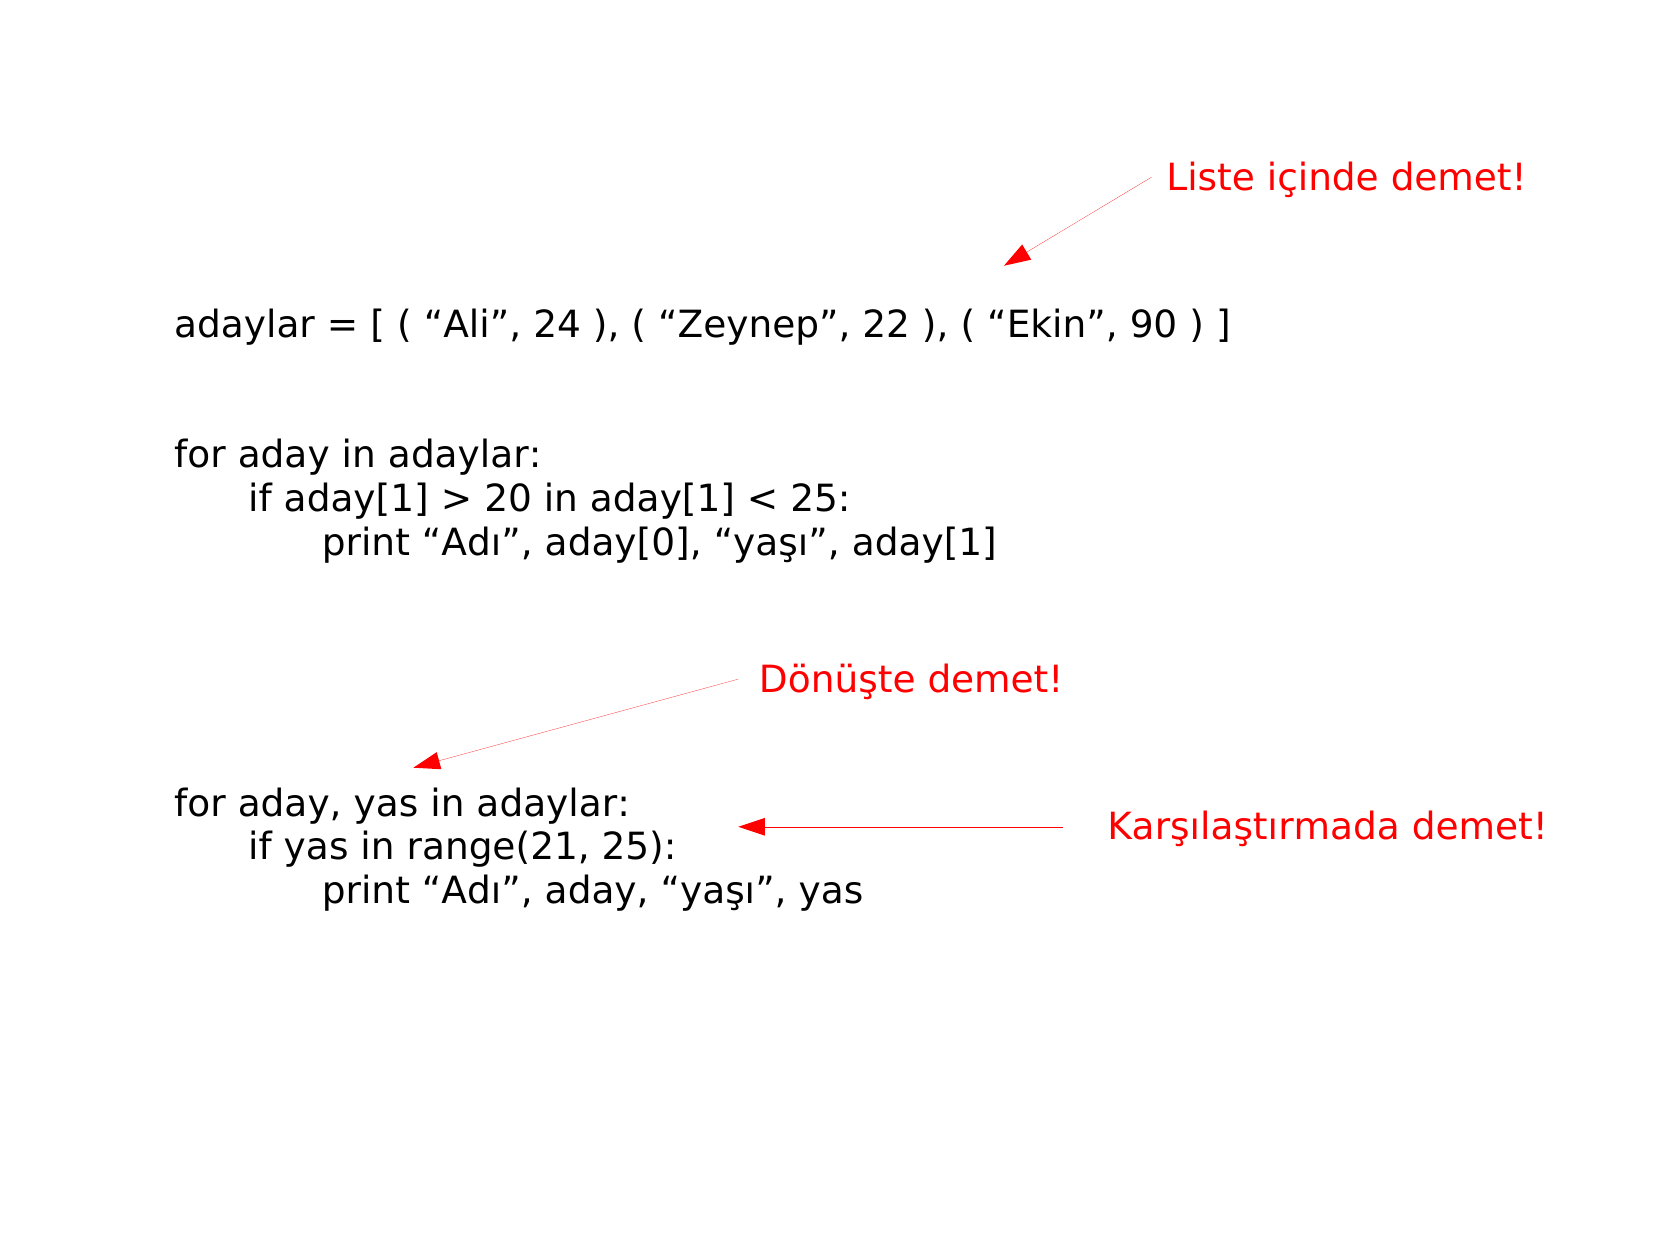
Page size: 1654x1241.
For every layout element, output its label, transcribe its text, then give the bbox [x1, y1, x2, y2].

text_box adaylar = [ ( “Ali”, 24 ), ( “Zeynep”, 22 ), ( “Ekin”, 90 ) ] for aday in adaylar: if aday[1] > 20 in aday[1] < 25: print “Adı”, aday[0], “yaşı”, aday[1] for aday, yas in adaylar: if yas in range(21, 25): print “Adı”, aday, “yaşı”, yas [159, 295, 1248, 920]
text_box Dönüşte demet! [744, 650, 1079, 709]
text_box Liste içinde demet! [1151, 148, 1542, 207]
text_box Karşılaştırmada demet! [1092, 797, 1564, 856]
